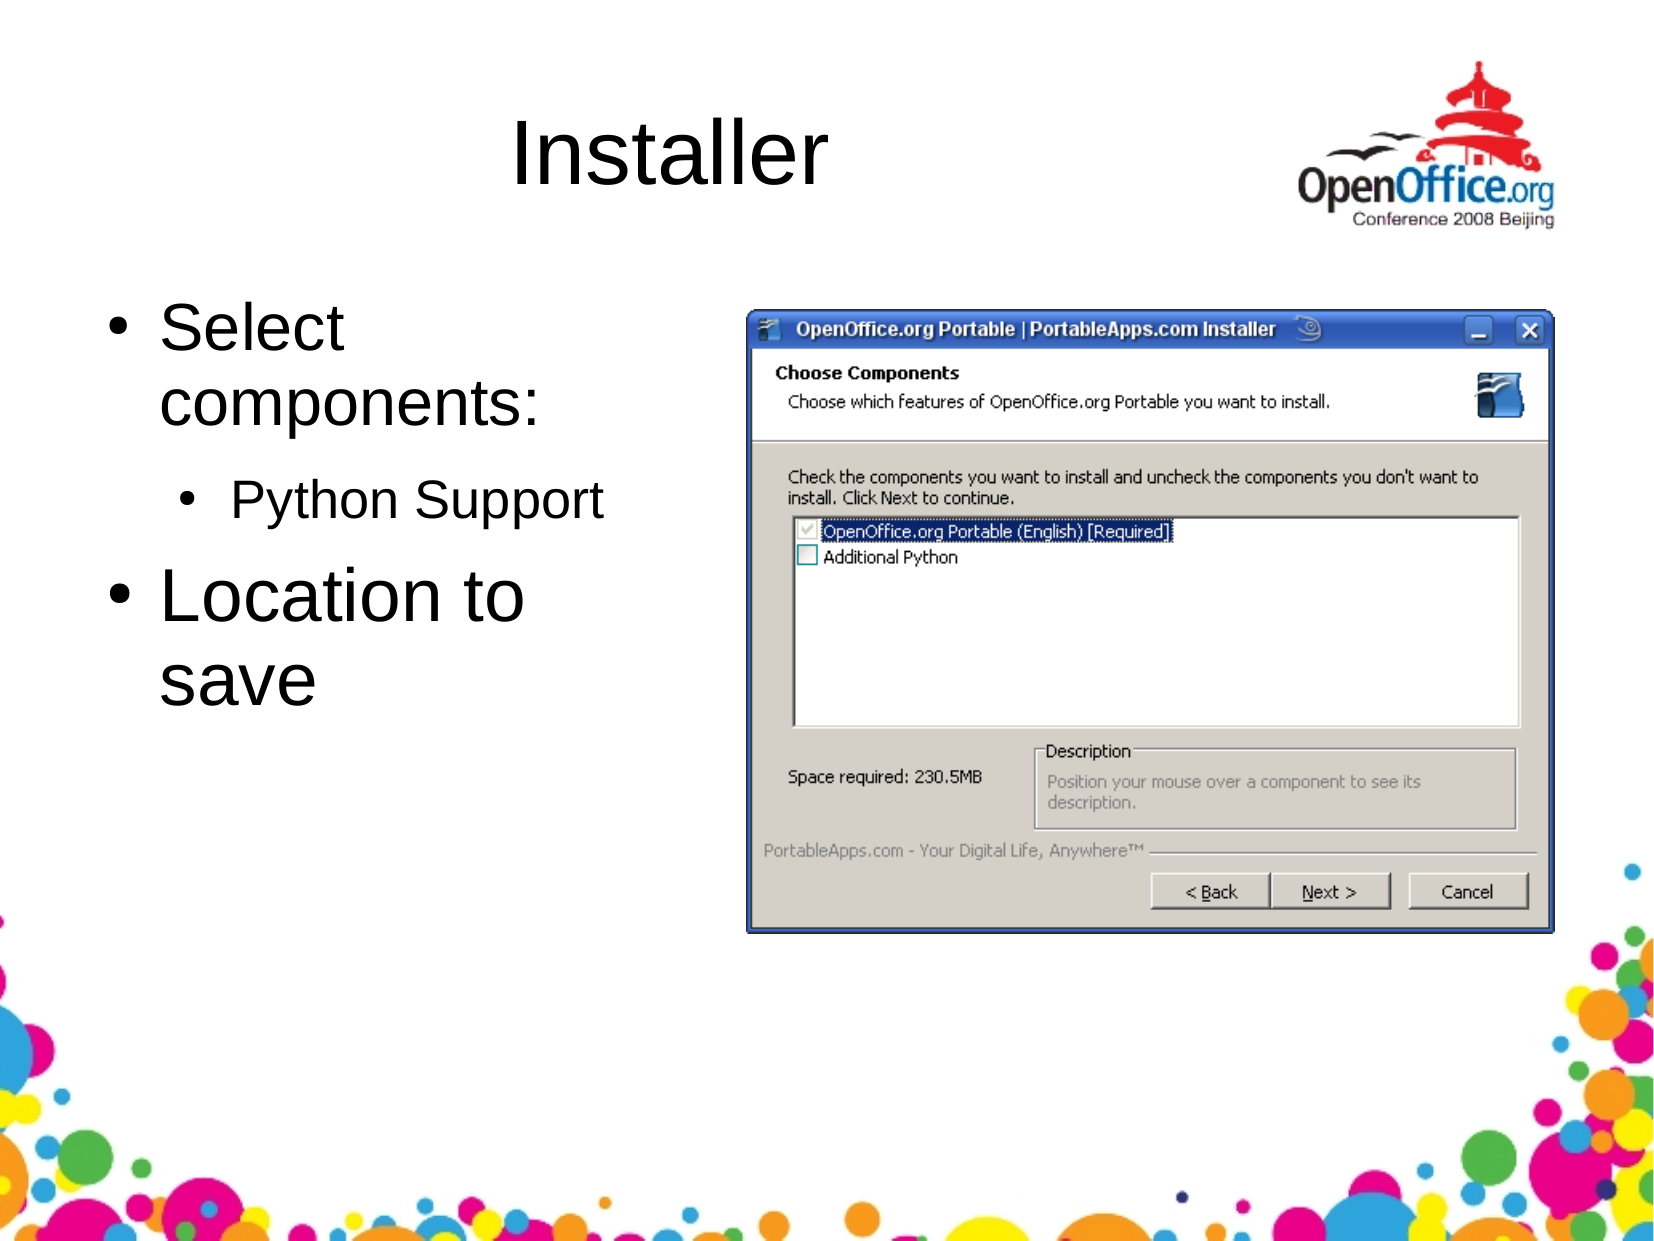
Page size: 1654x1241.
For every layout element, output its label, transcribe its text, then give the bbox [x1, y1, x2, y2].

title Installer [82, 56, 1258, 250]
list Select components: Python Support Location to save [88, 290, 680, 1094]
picture [1285, 51, 1569, 250]
picture [0, 309, 1654, 1241]
